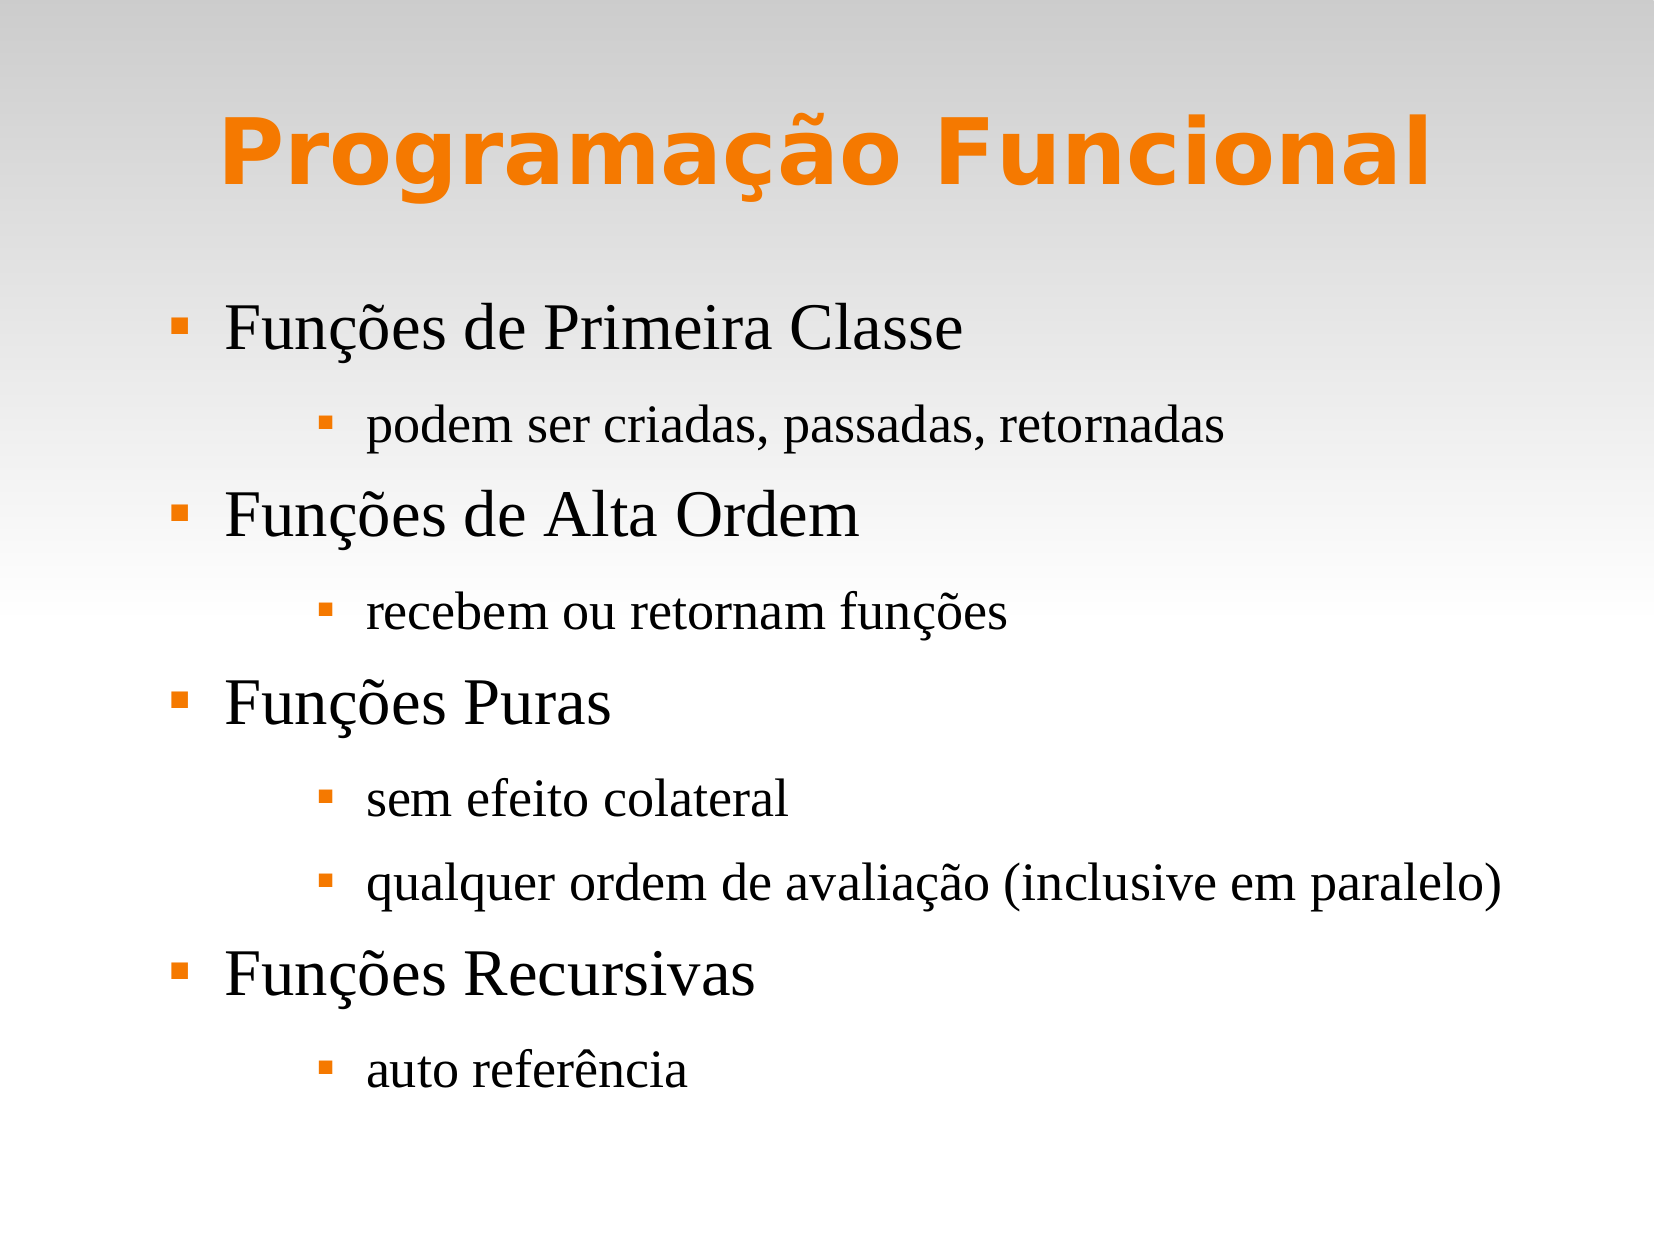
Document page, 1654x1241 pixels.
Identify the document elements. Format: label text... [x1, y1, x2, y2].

title Programação Funcional [82, 49, 1571, 257]
list Funções de Primeira Classe podem ser criadas, passadas, retornadas Funções de Alta Ordem recebem ou retornam funções Funções Puras sem efeito colateral qualquer ordem de avaliação (inclusive em paralelo) Funções Recursivas auto referência [82, 290, 1571, 1154]
